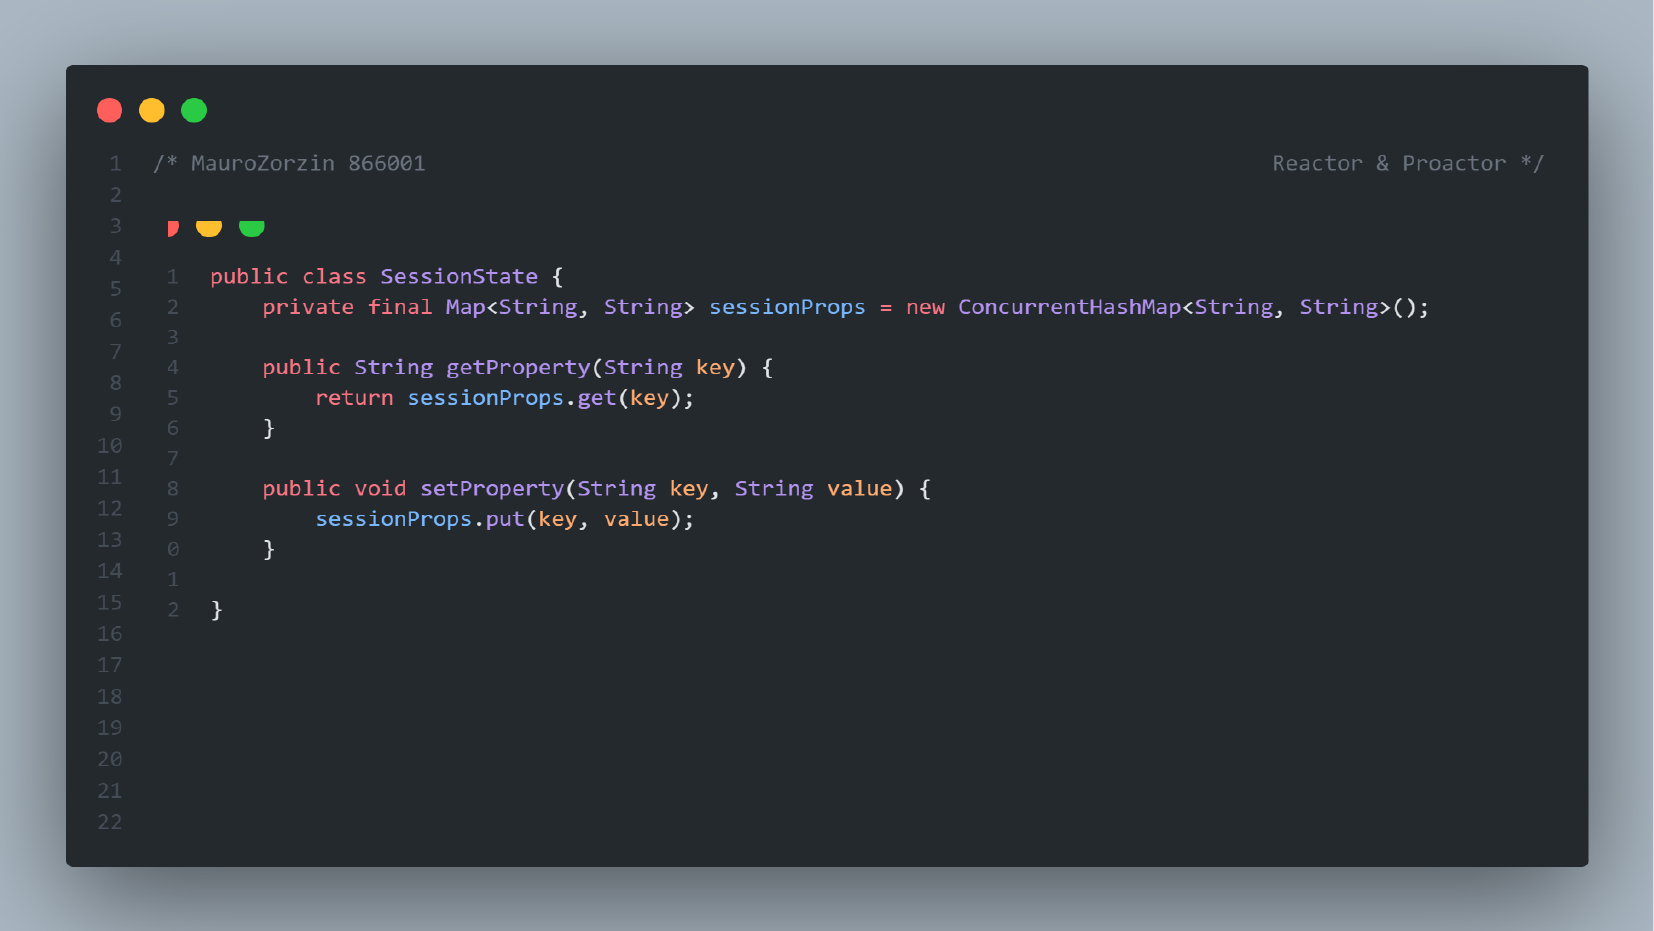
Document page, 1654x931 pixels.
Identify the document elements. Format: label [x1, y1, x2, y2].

subtitle [147, 217, 1536, 758]
picture [0, 0, 1654, 931]
